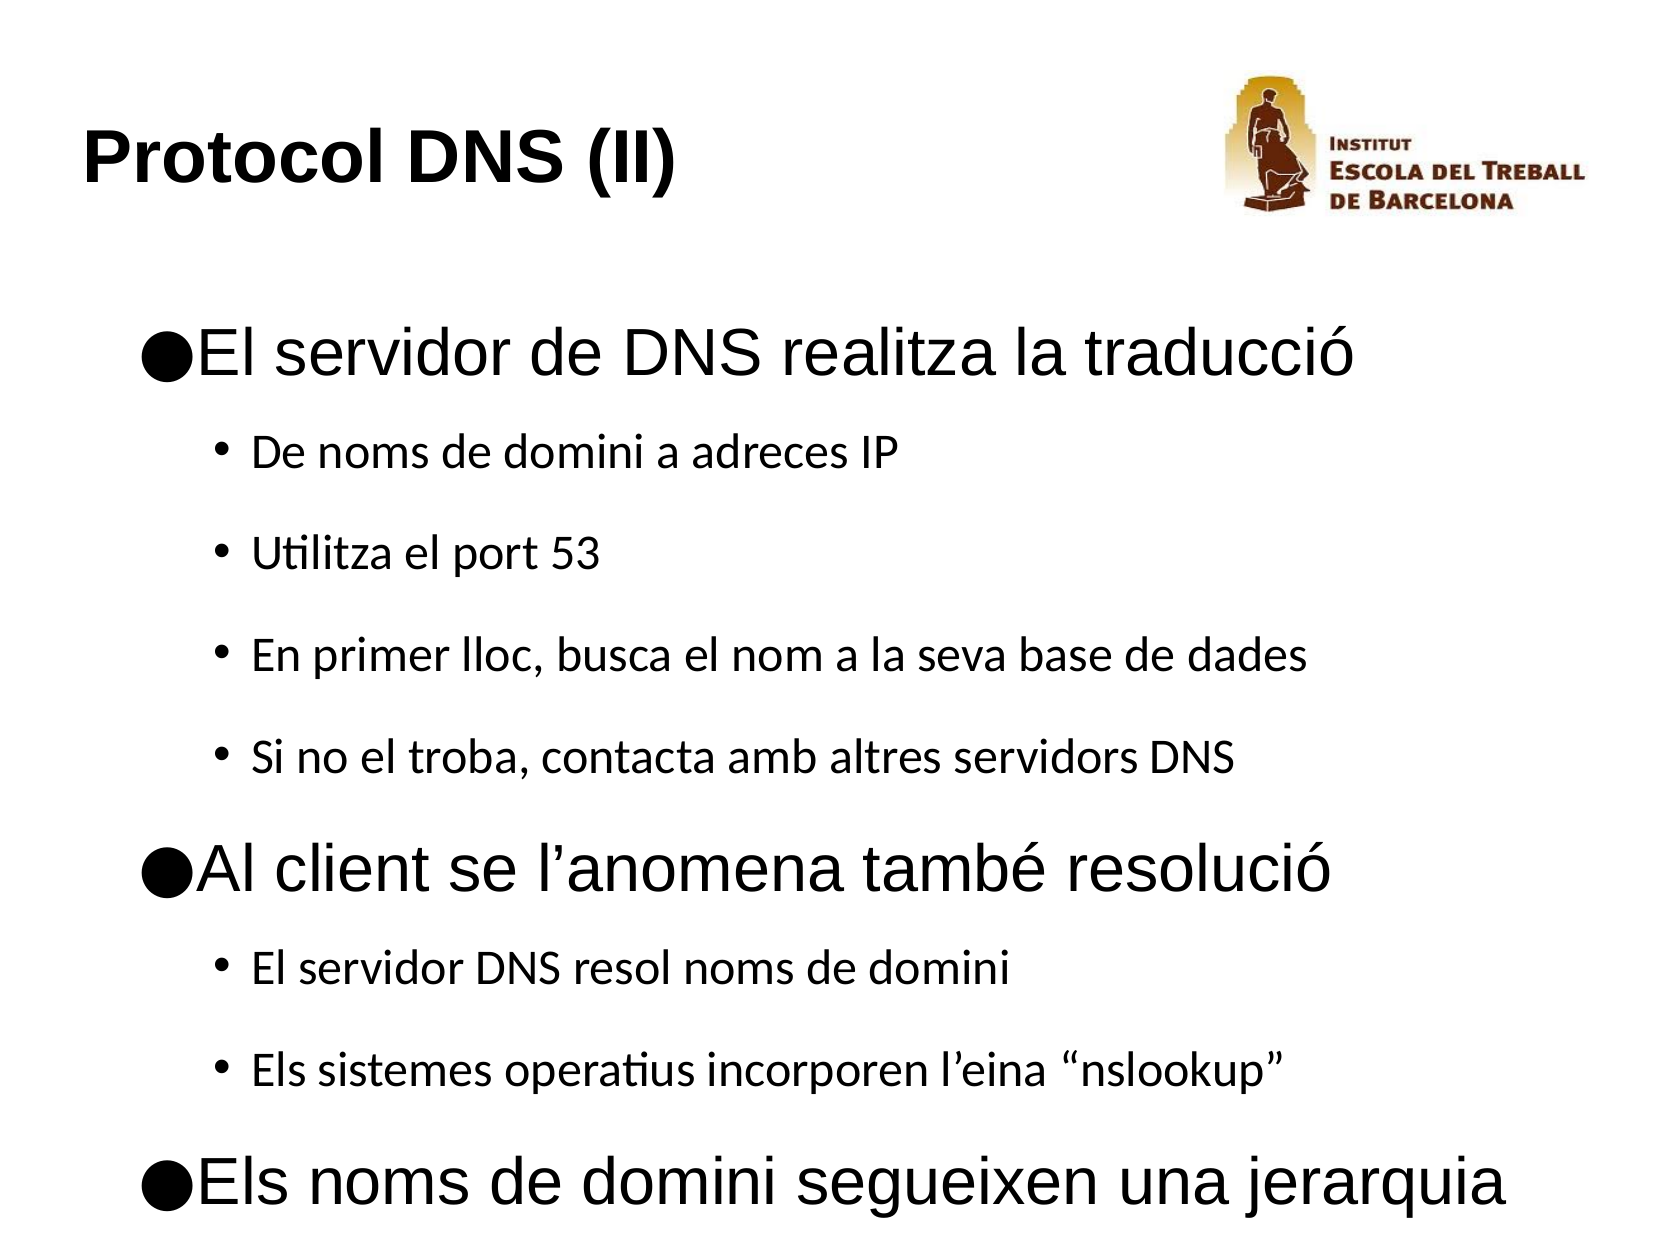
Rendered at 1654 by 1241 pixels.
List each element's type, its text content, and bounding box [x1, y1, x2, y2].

picture [1204, 70, 1595, 223]
list El servidor de DNS realitza la traducció De noms de domini a adreces IP Utilitza el port 53 En primer lloc, busca el nom a la seva base de dades Si no el troba, contacta amb altres servidors DNS Al client se l’anomena també resolució El servidor DNS resol noms de domini Els sistemes operatius incorporen l’eina “nslookup” Els noms de domini segueixen una jerarquia [82, 290, 1571, 1109]
title Protocol DNS (II) [82, 49, 1571, 257]
